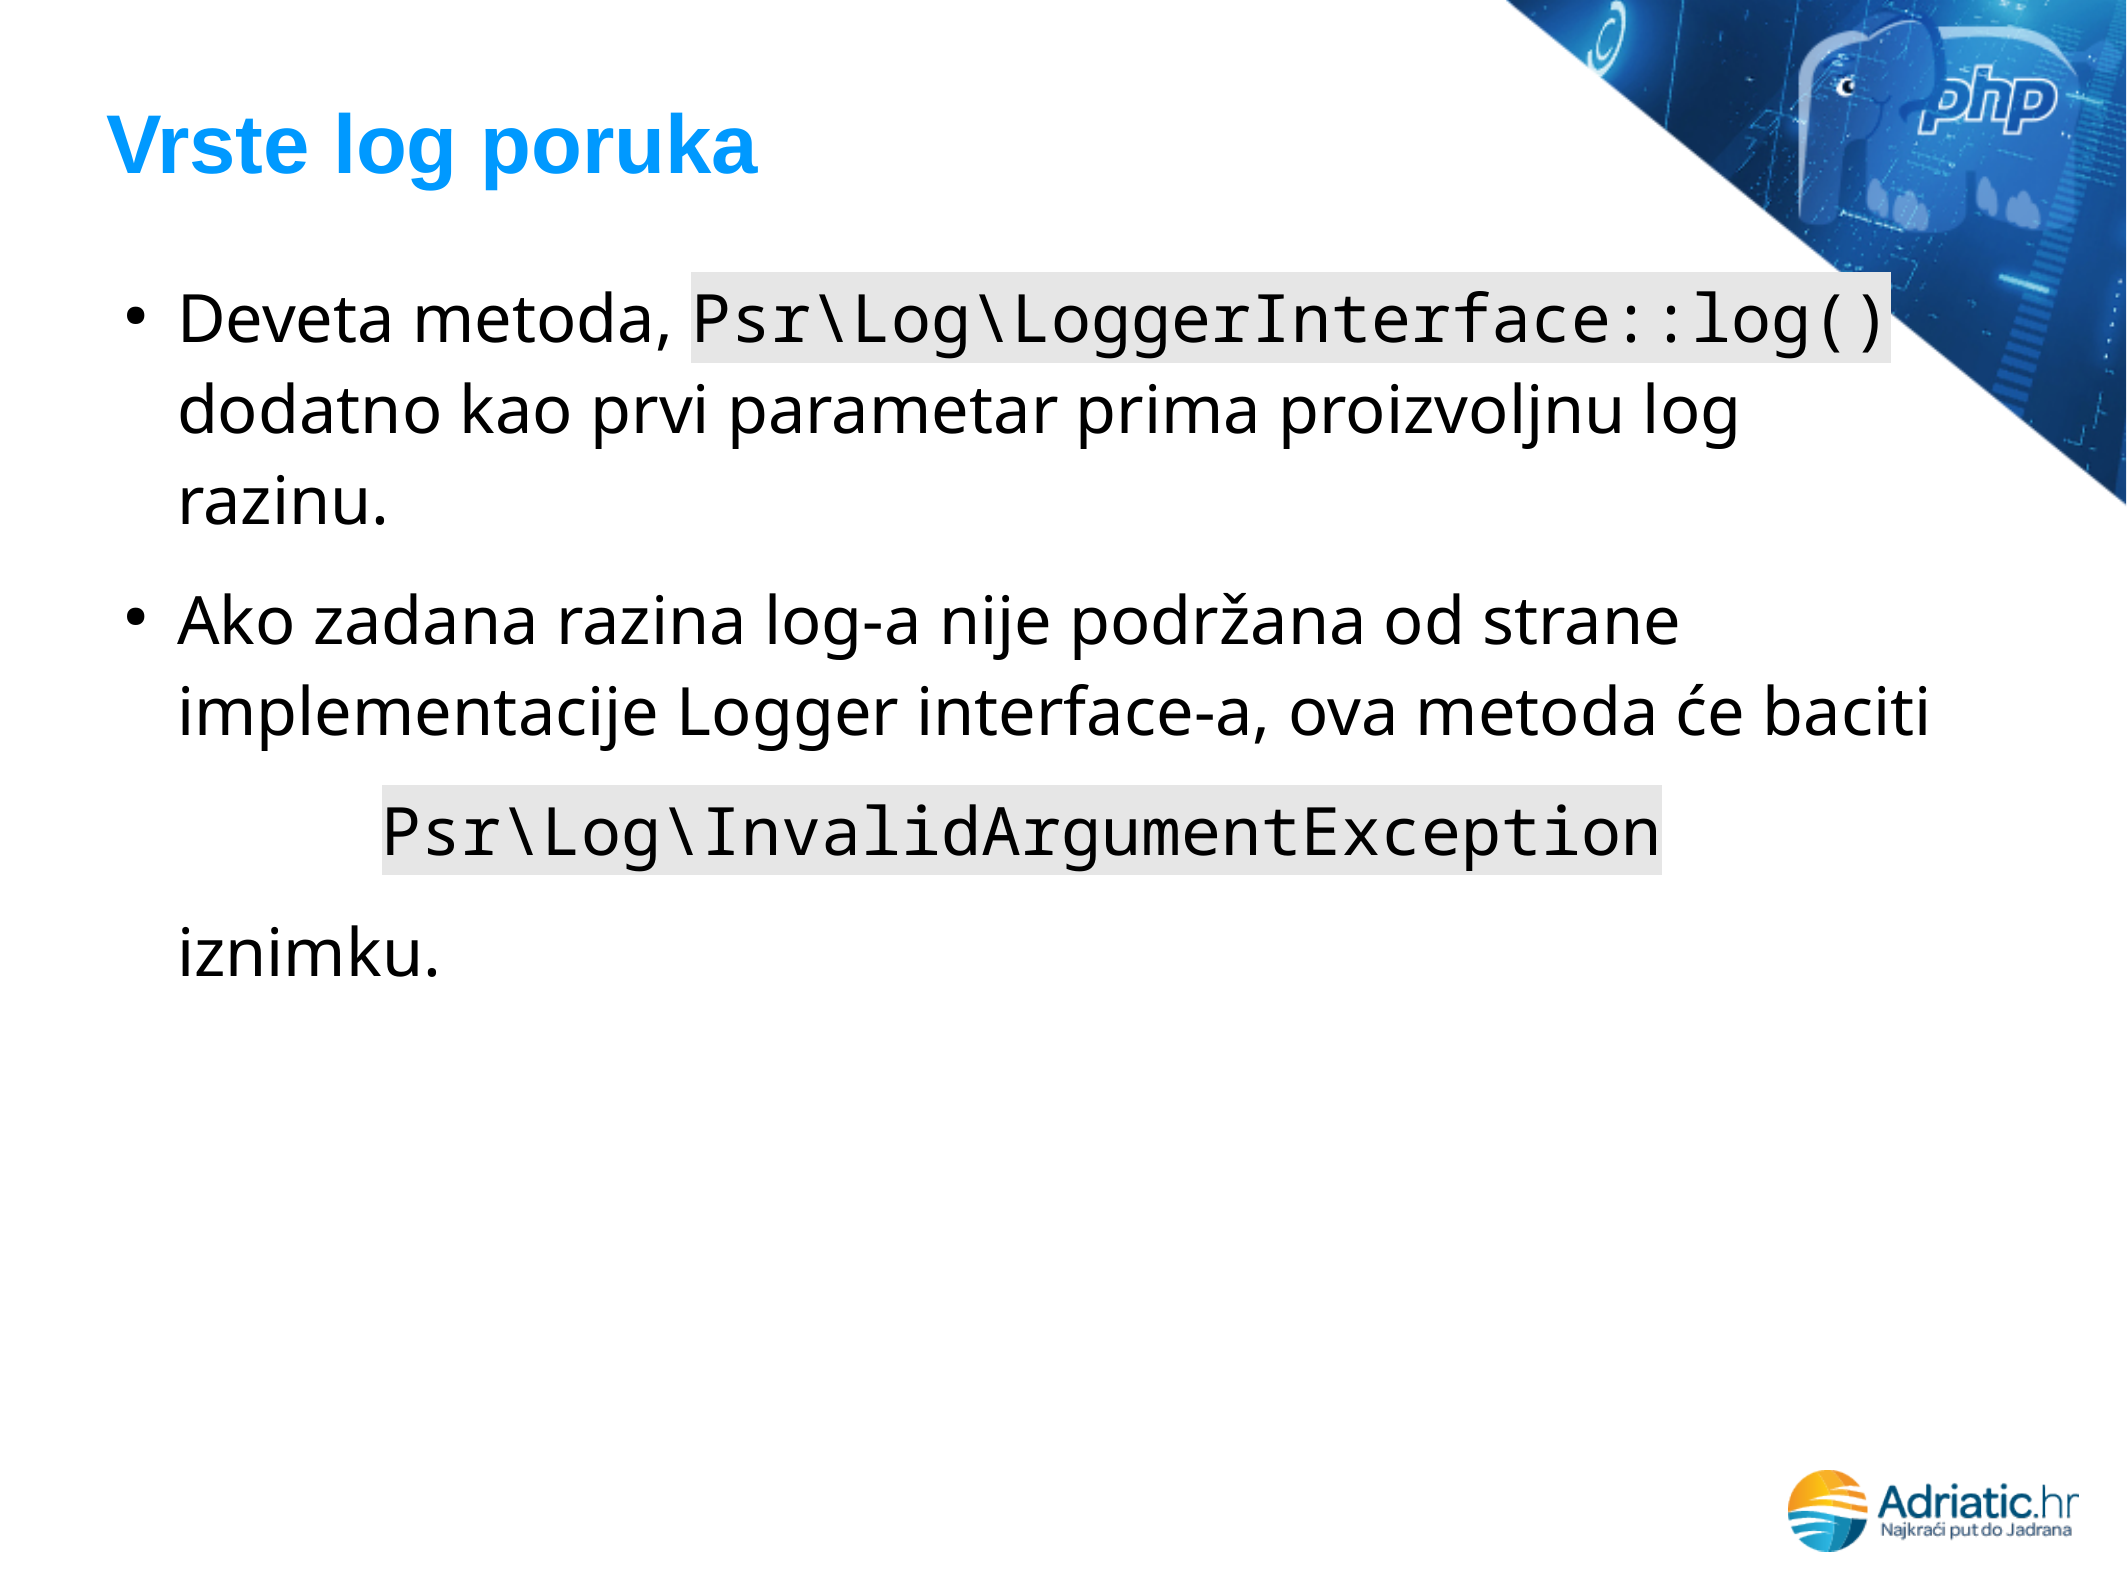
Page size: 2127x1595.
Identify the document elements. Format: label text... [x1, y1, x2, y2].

picture [1788, 1470, 2079, 1552]
list Deveta metoda, Psr\Log\LoggerInterface::log() dodatno kao prvi parametar prima proizvoljnu log razinu. Ako zadana razina log-a nije podržana od strane implementacije Logger interface-a, ova metoda će baciti Psr\Log\InvalidArgumentException iznimku. [106, 271, 1938, 1453]
title Vrste log poruka [106, 70, 1630, 219]
picture [1505, 0, 2127, 625]
